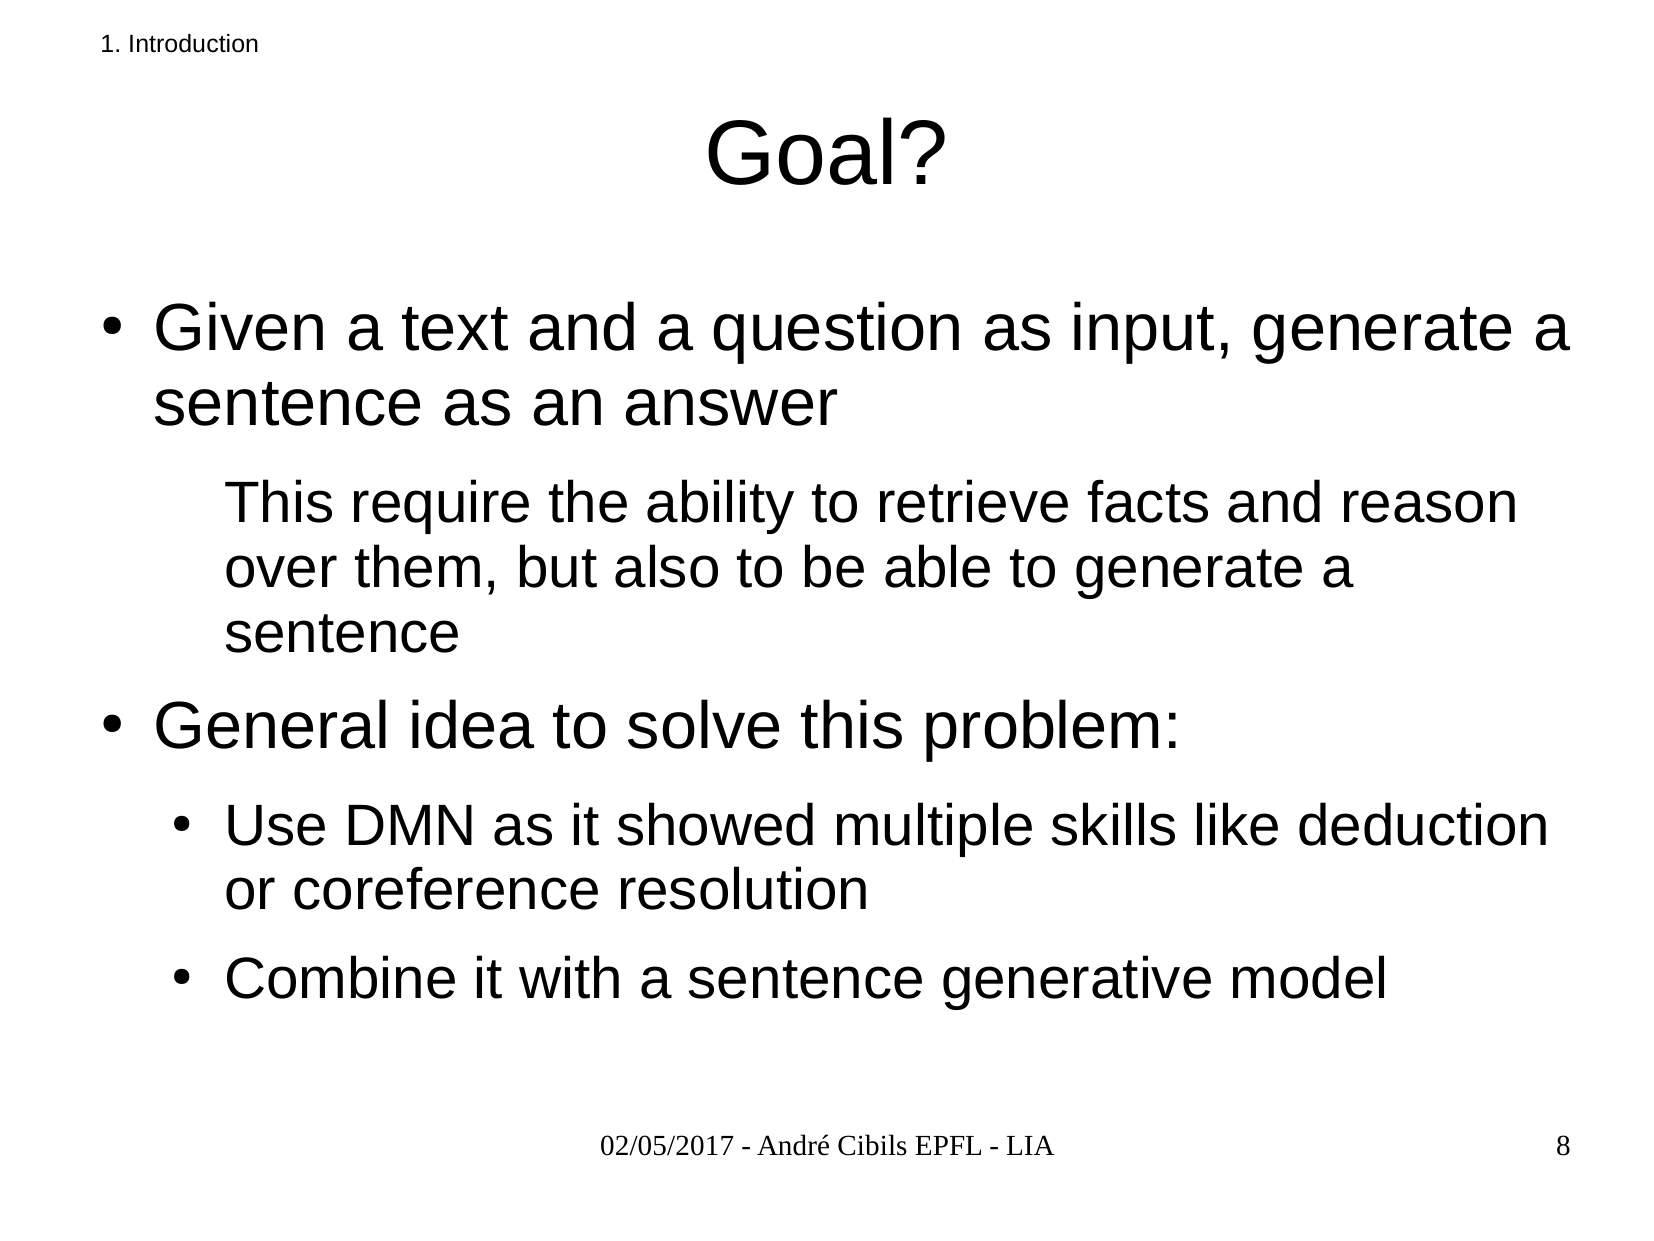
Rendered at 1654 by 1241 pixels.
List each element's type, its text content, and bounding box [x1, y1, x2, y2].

list 1. Introduction [29, 29, 945, 58]
title Goal? [82, 49, 1571, 257]
list Given a text and a question as input, generate a sentence as an answer This require the ability to retrieve facts and reason over them, but also to be able to generate a sentence General idea to solve this problem: Use DMN as it showed multiple skills like deduction or coreference resolution Combine it with a sentence generative model [82, 290, 1595, 1109]
